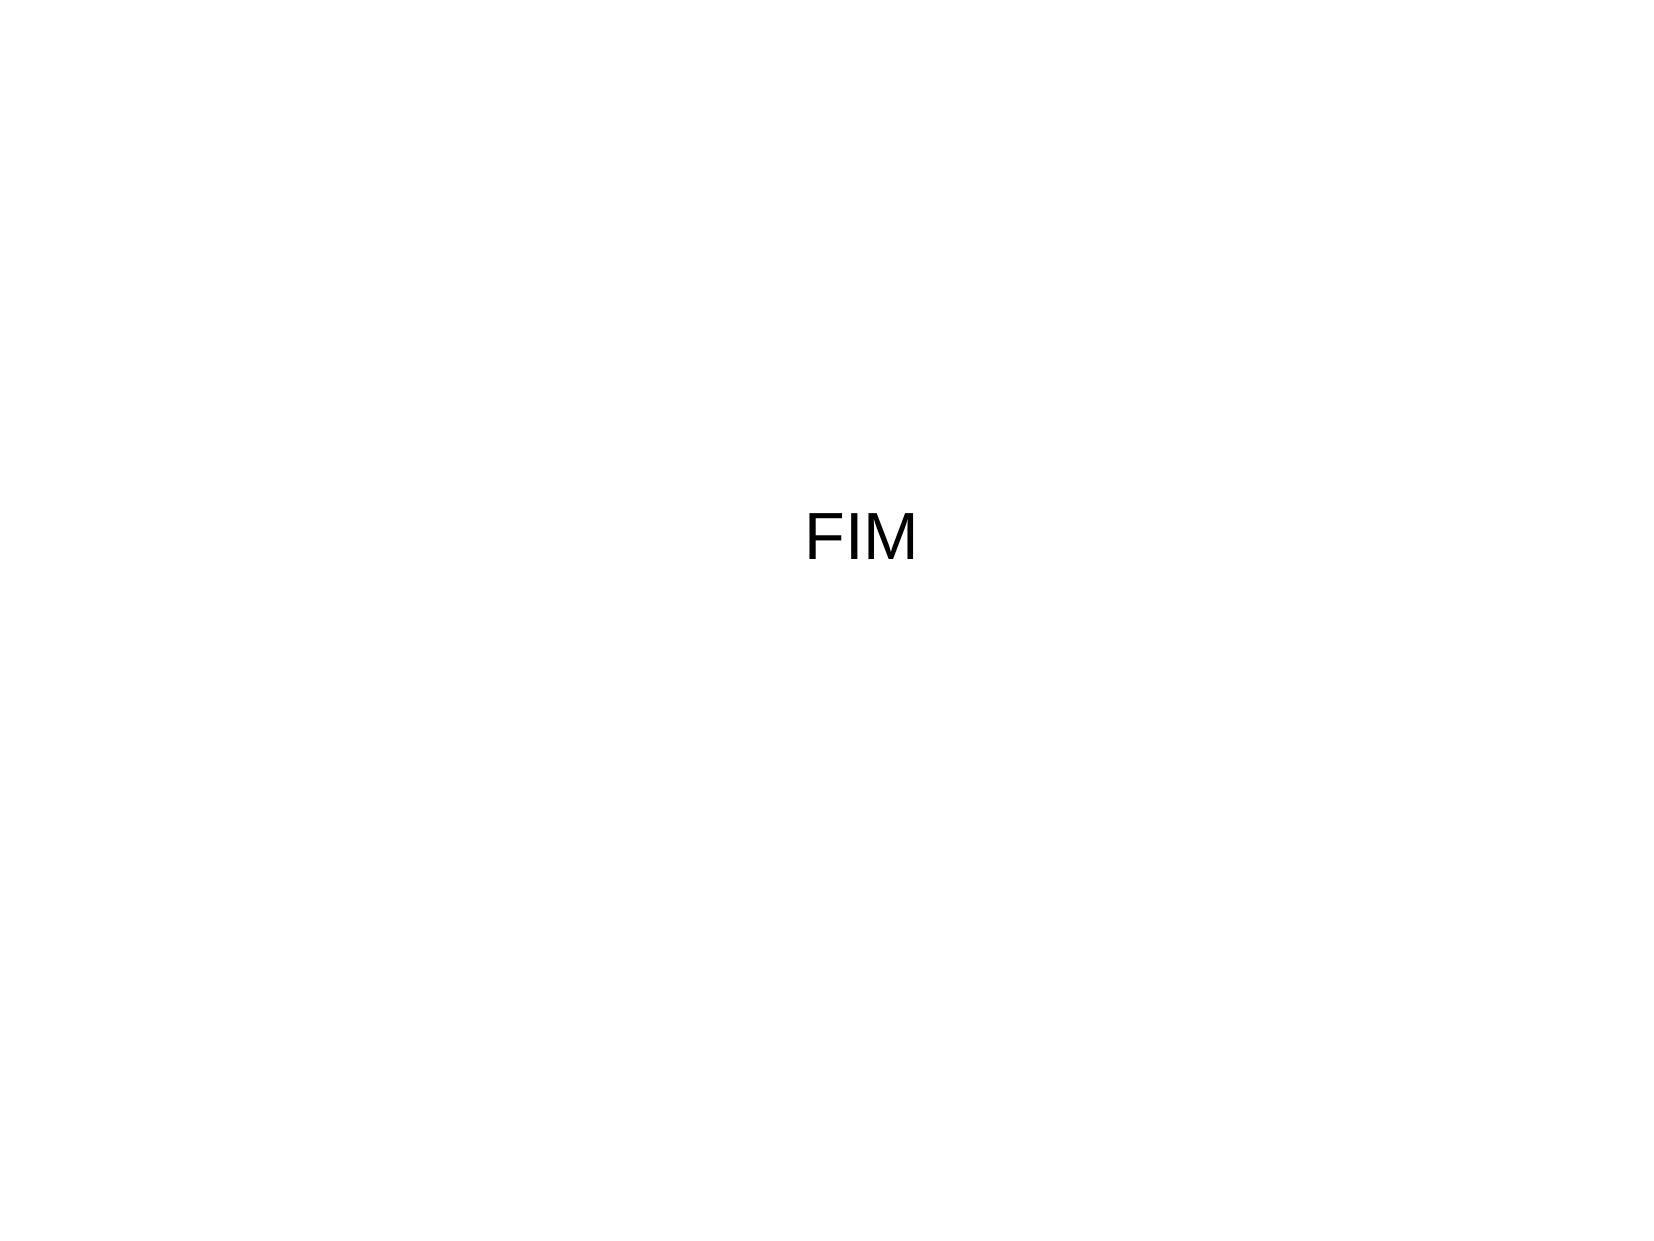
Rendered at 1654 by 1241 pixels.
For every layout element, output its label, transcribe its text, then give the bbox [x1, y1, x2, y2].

list FIM [82, 290, 1571, 1010]
